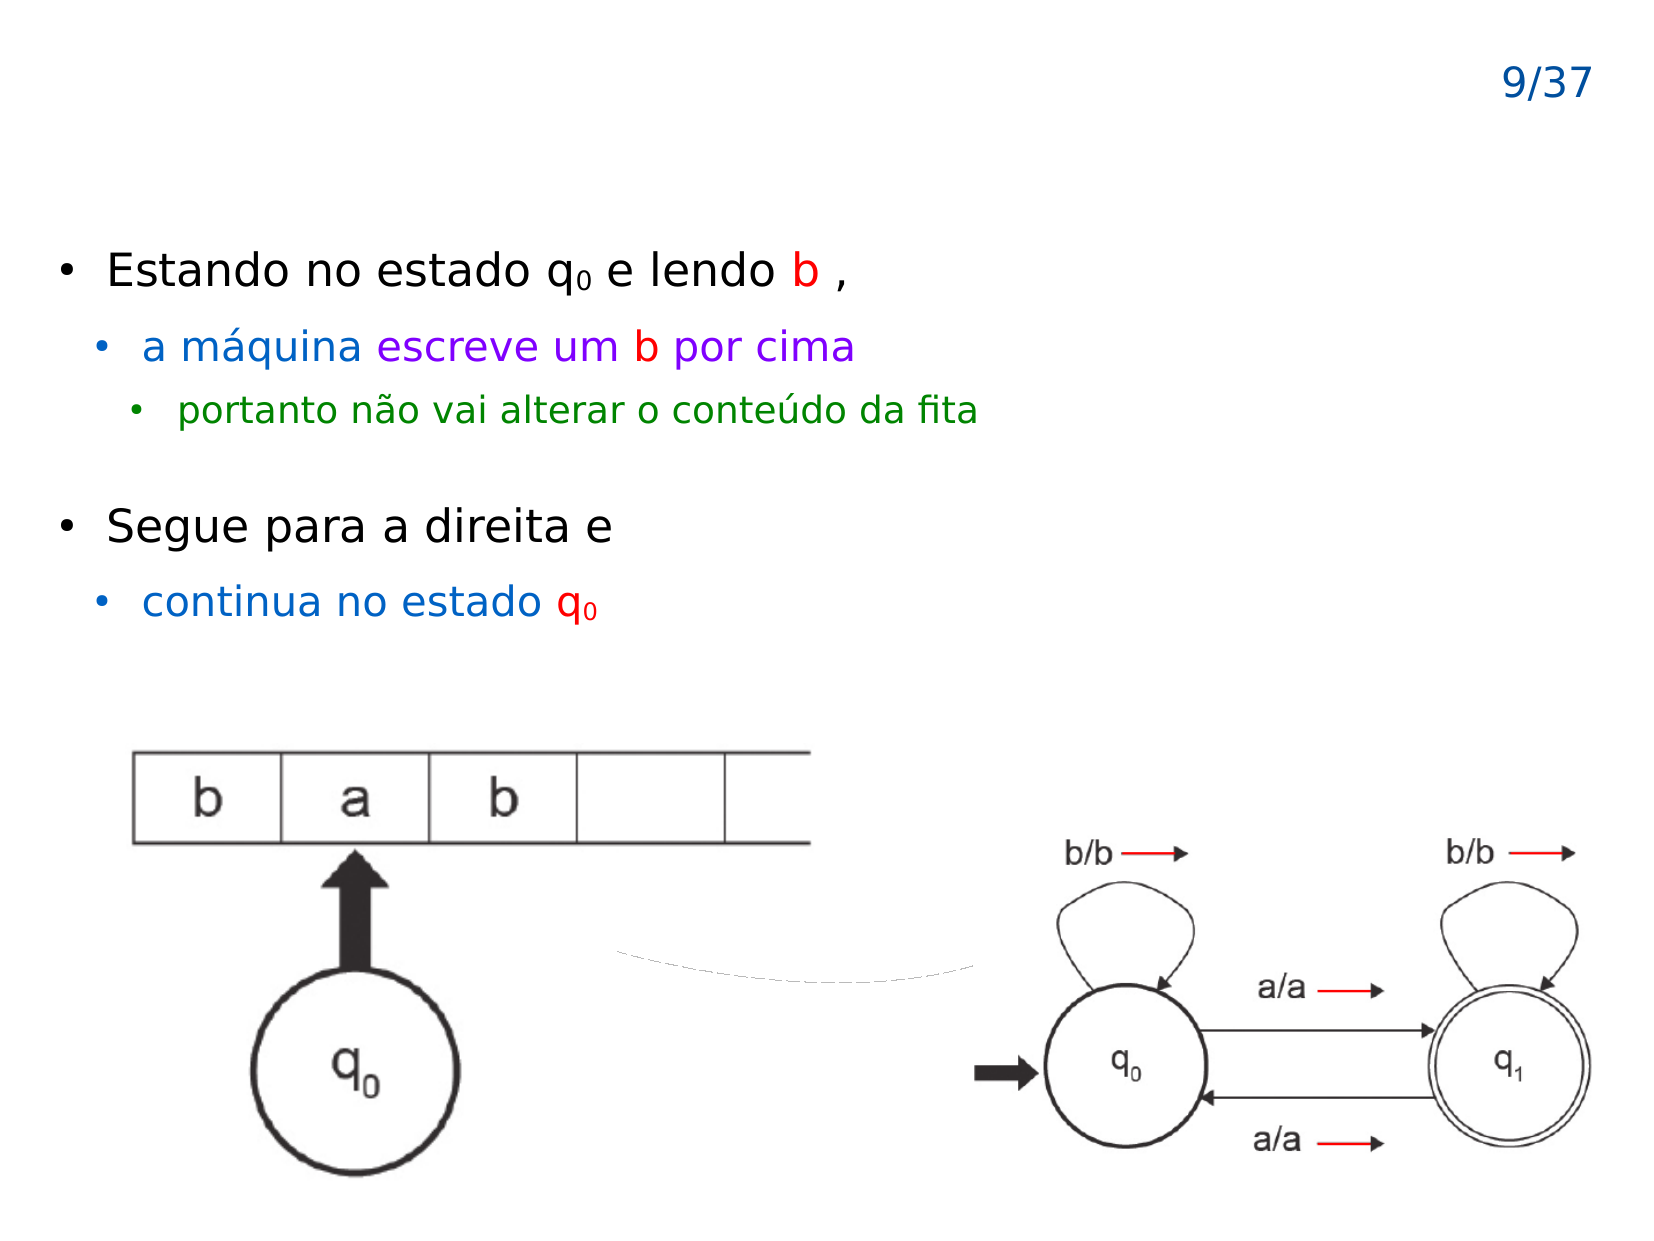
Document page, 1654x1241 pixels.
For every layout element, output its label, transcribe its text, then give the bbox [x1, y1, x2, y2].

list Estando no estado q0 e lendo b , a máquina escreve um b por cima portanto não vai alterar o conteúdo da fita Segue para a direita e continua no estado q0 [59, 236, 1595, 1211]
picture [972, 829, 1595, 1158]
picture [125, 743, 815, 1182]
